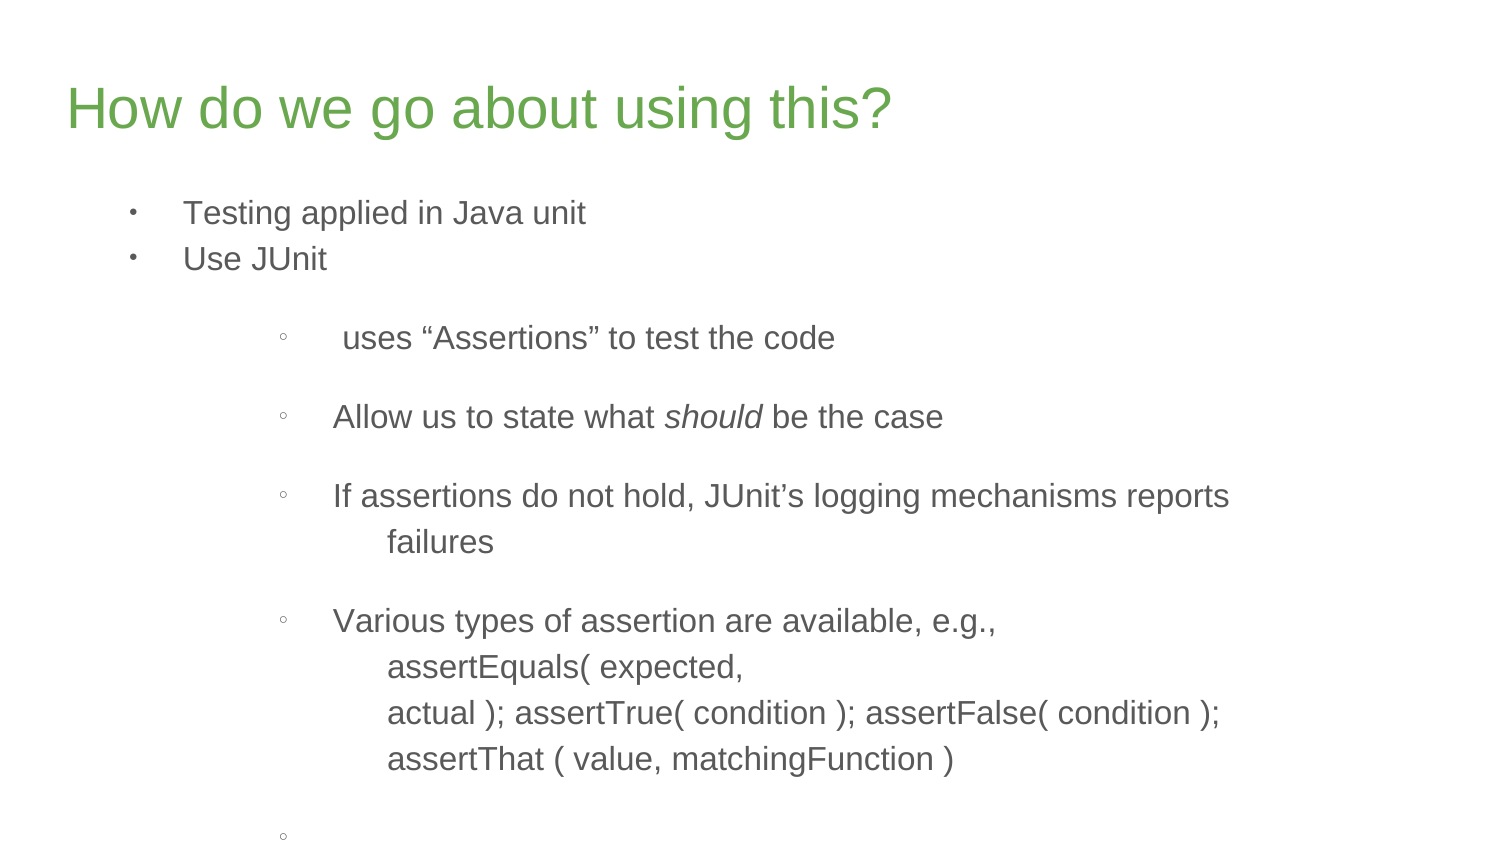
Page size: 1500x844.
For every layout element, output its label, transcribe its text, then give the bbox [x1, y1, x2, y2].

title How do we go about using this? [51, 55, 1449, 150]
text_box Testing applied in Java unit Use JUnit uses “Assertions” to test the code Allow us to state what should be the case If assertions do not hold, JUnit’s logging mechanisms reports failures Various types of assertion are available, e.g., assertEquals( expected, actual ); assertTrue( condition ); assertFalse( condition ); assertThat ( value, matchingFunction ) [72, 169, 1363, 755]
